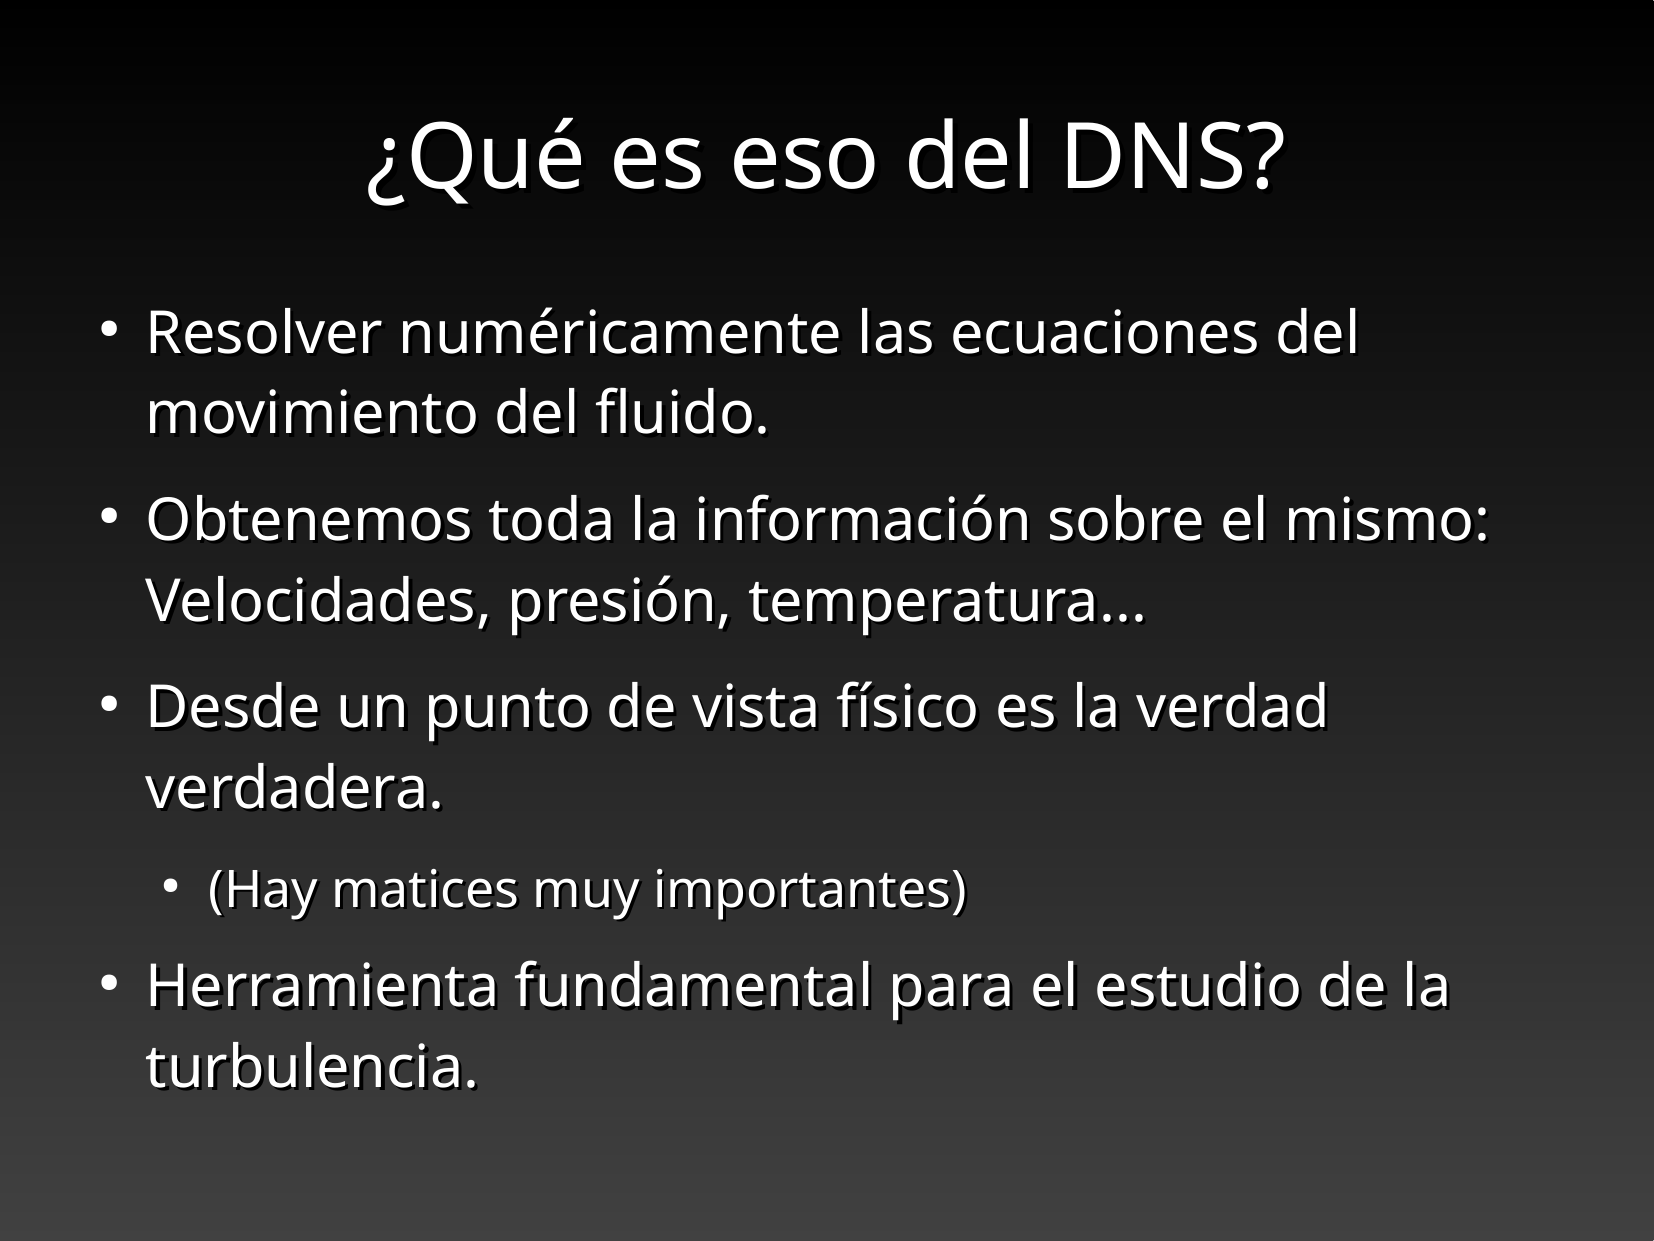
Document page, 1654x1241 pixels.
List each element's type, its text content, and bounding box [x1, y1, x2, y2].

title ¿Qué es eso del DNS? [82, 49, 1571, 257]
list Resolver numéricamente las ecuaciones del movimiento del fluido. Obtenemos toda la información sobre el mismo: Velocidades, presión, temperatura... Desde un punto de vista físico es la verdad verdadera. (Hay matices muy importantes) Herramienta fundamental para el estudio de la turbulencia. [82, 290, 1571, 1109]
